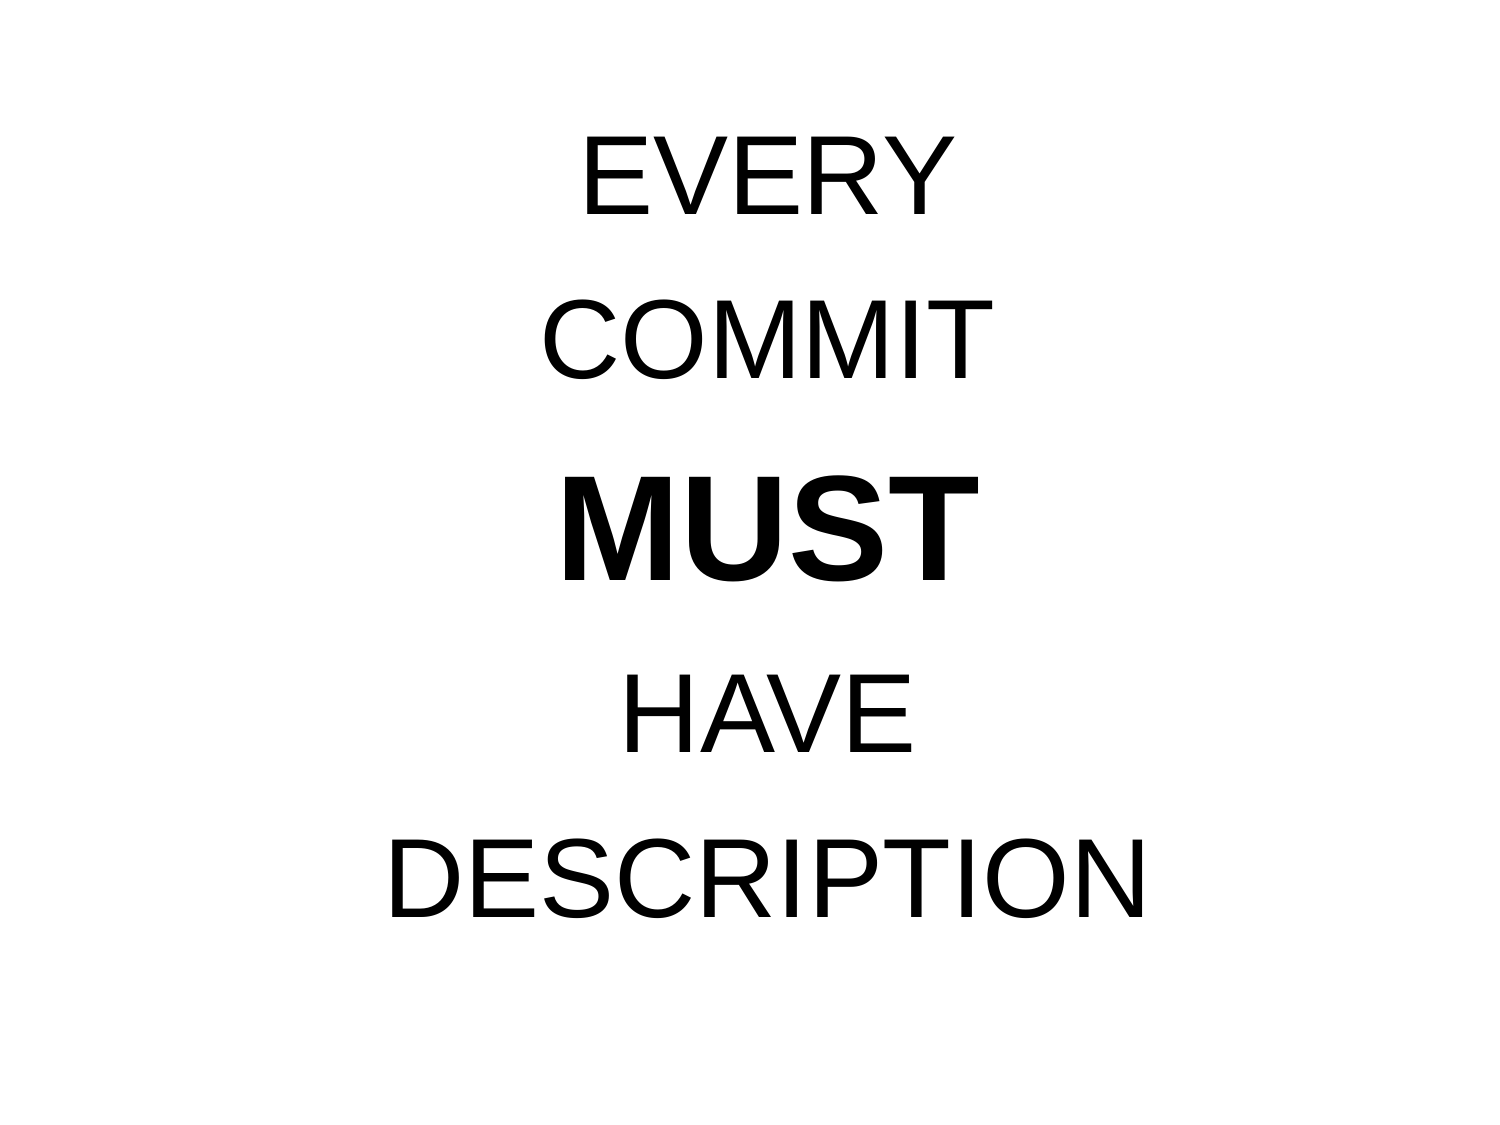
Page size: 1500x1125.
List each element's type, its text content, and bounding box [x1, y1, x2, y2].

list EVERY COMMIT MUST HAVE DESCRIPTION [75, 101, 1425, 1006]
